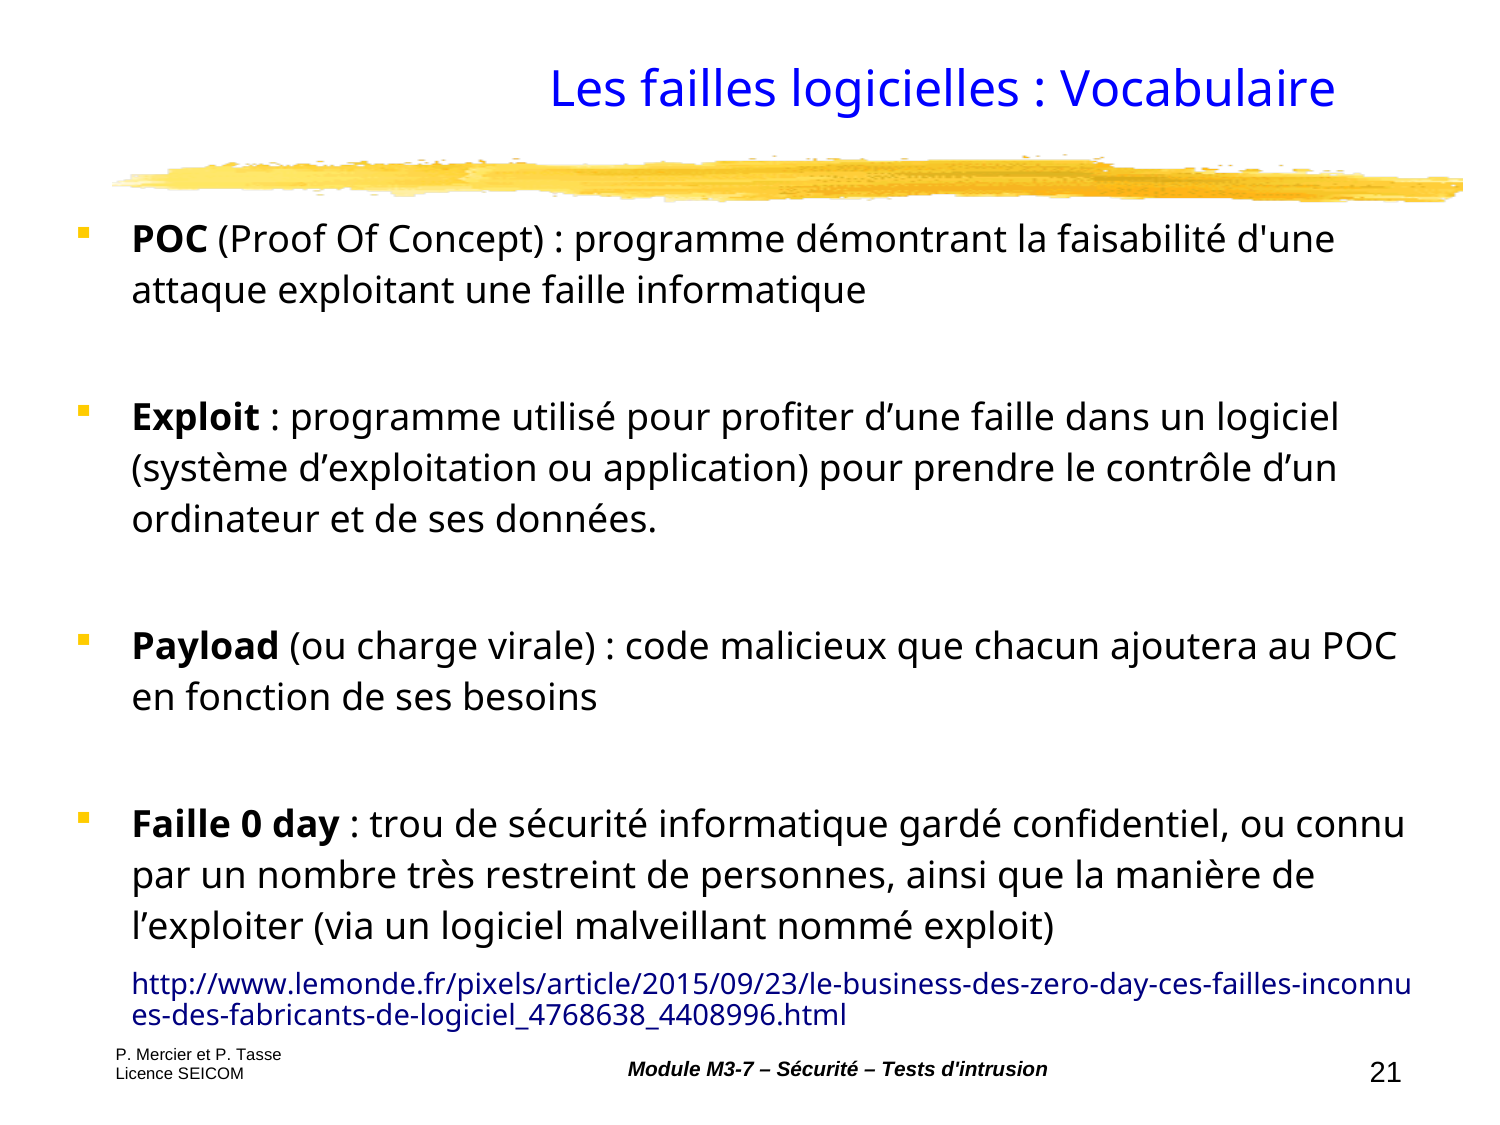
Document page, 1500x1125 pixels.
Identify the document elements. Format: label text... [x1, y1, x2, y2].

list POC (Proof Of Concept) : programme démontrant la faisabilité d'une attaque exploitant une faille informatique Exploit : programme utilisé pour profiter d’une faille dans un logiciel (système d’exploitation ou application) pour prendre le contrôle d’un ordinateur et de ses données. Payload (ou charge virale) : code malicieux que chacun ajoutera au POC en fonction de ses besoins Faille 0 day : trou de sécurité informatique gardé confidentiel, ou connu par un nombre très restreint de personnes, ainsi que la manière de l’exploiter (via un logiciel malveillant nommé exploit) http://www.lemonde.fr/pixels/article/2015/09/23/le-business-des-zero-day-ces-failles-inconnues-des-fabricants-de-logiciel_4768638_4408996.html [74, 212, 1417, 1056]
picture [112, 149, 1463, 213]
title Les failles logicielles : Vocabulaire [62, 37, 1338, 138]
